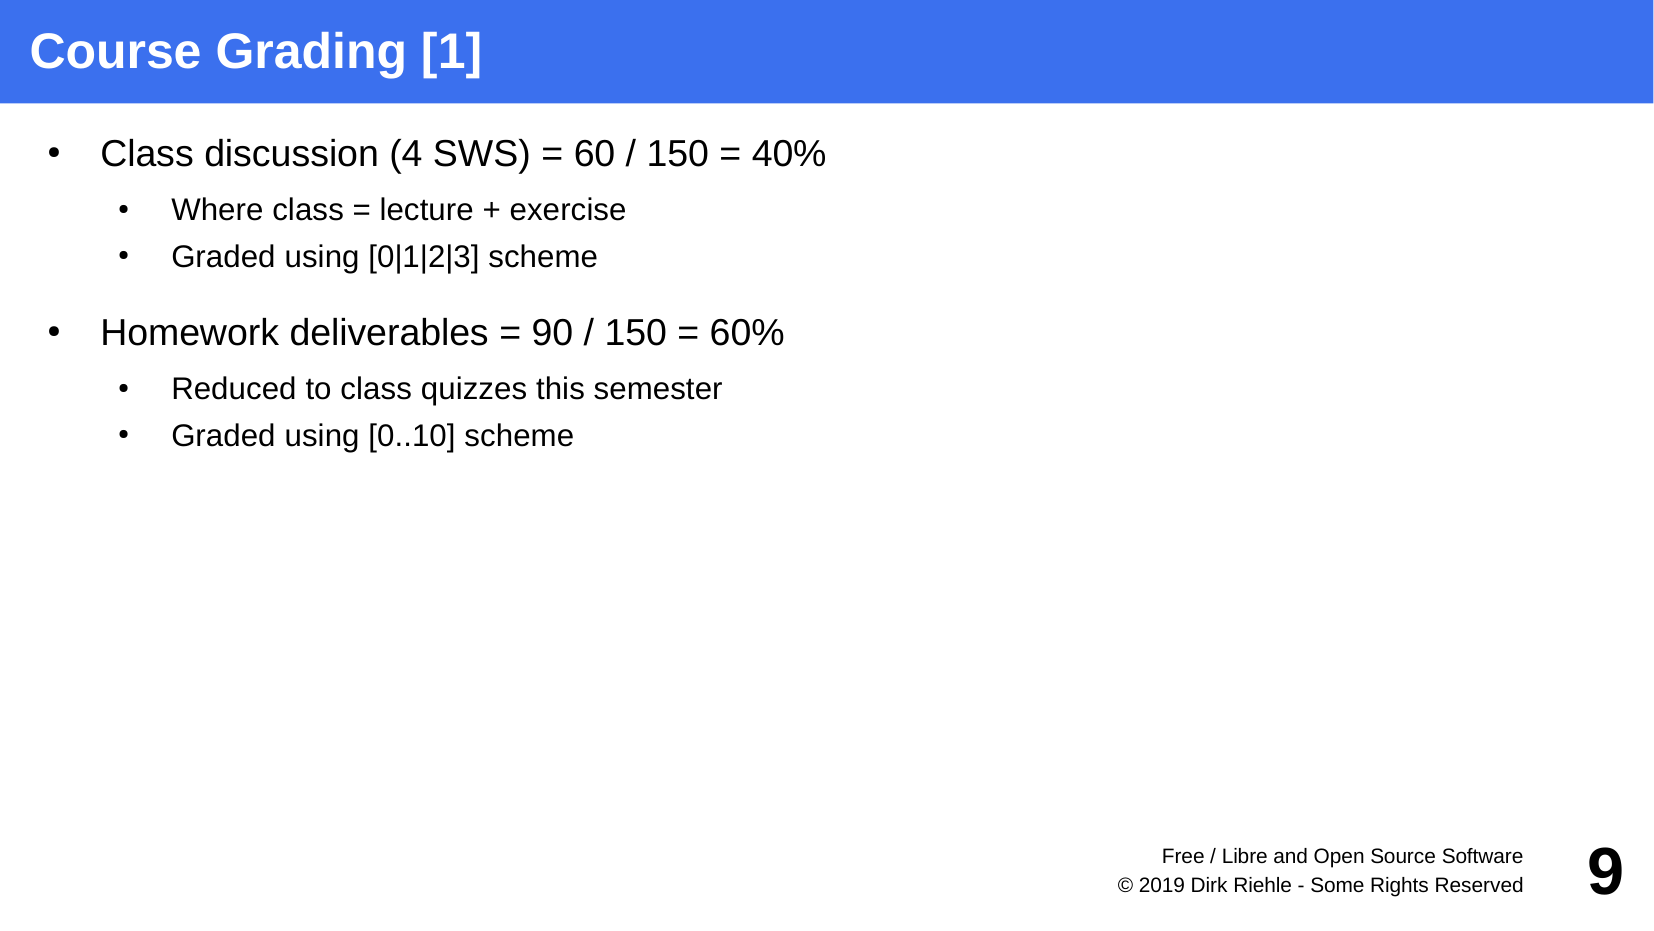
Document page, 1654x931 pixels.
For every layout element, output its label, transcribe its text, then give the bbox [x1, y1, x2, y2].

title Course Grading [1] [0, 0, 1654, 104]
list Class discussion (4 SWS) = 60 / 150 = 40% Where class = lecture + exercise Graded using [0|1|2|3] scheme Homework deliverables = 90 / 150 = 60% Reduced to class quizzes this semester Graded using [0..10] scheme [29, 132, 1625, 813]
